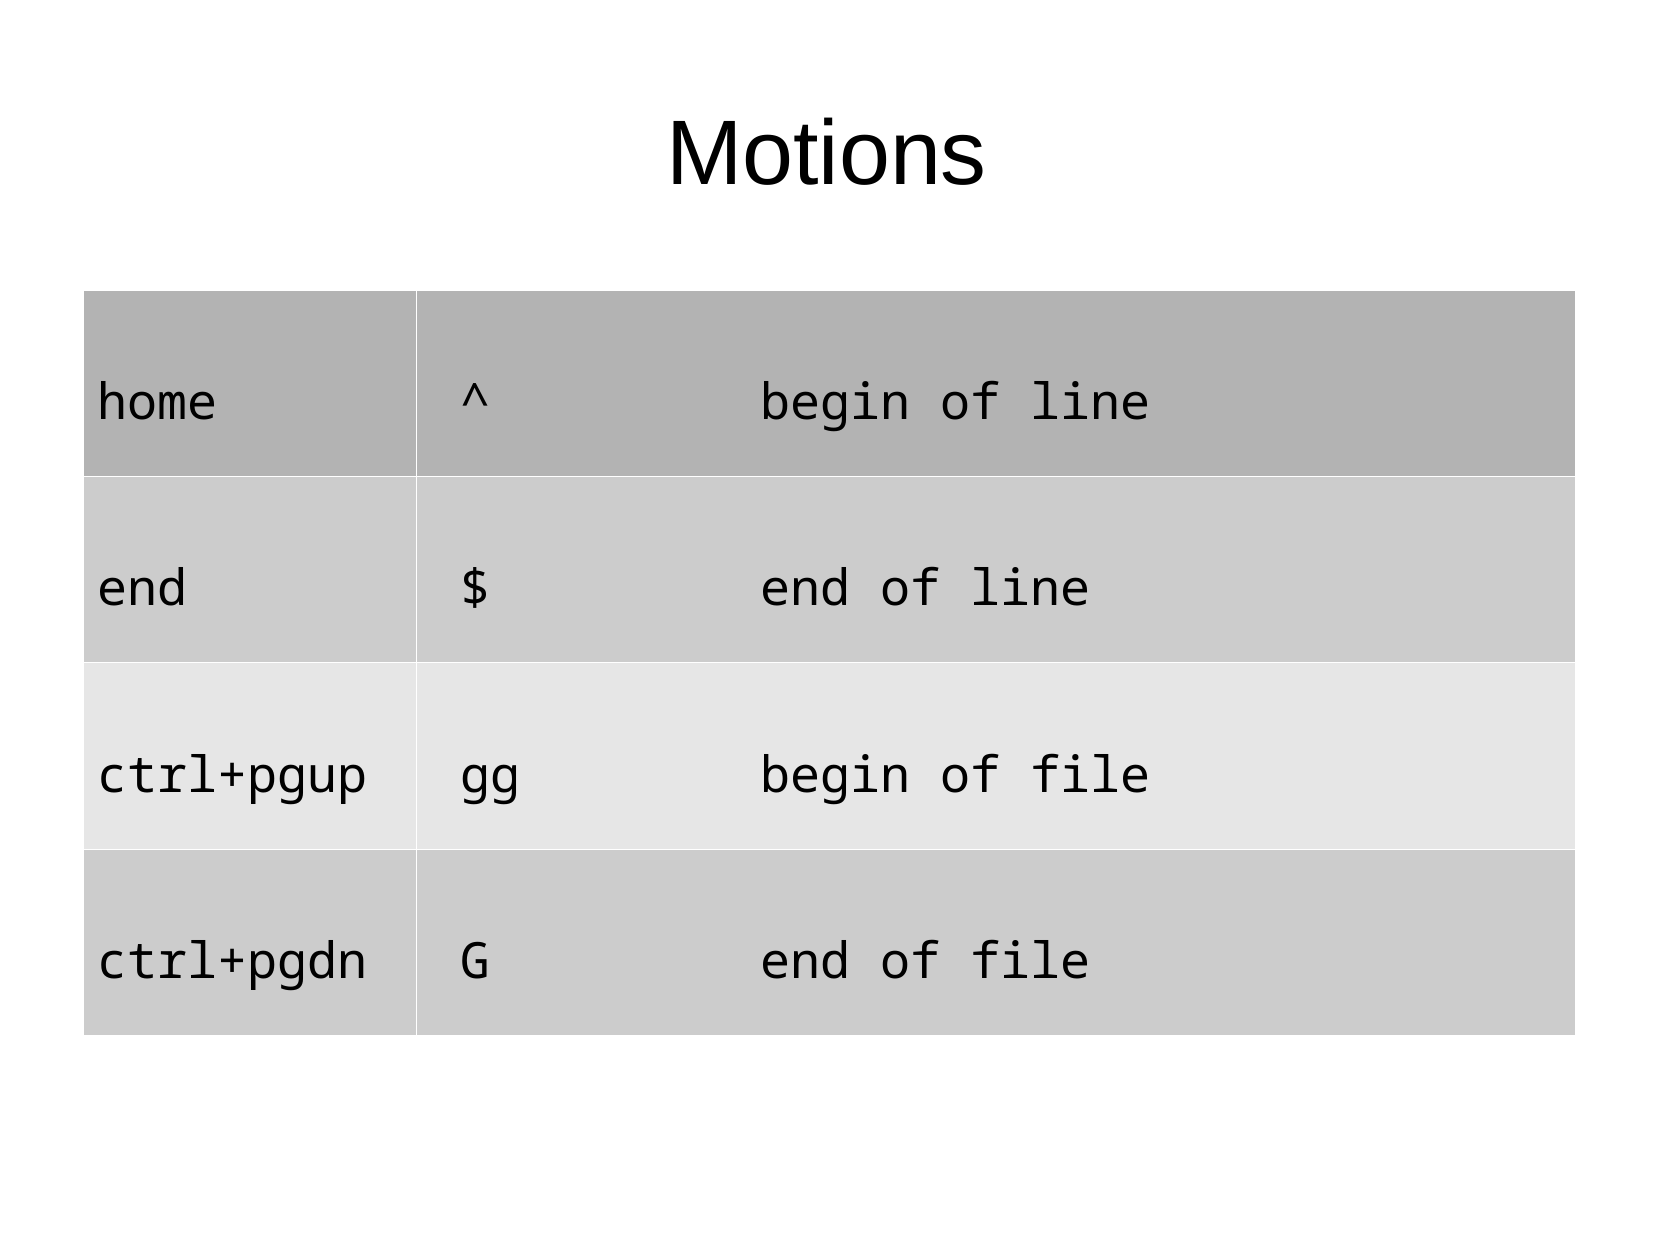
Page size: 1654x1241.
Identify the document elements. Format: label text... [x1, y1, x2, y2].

table_cell $ end of line [417, 477, 1575, 662]
table_header ^ begin of line [417, 291, 1575, 476]
table_cell G end of file [417, 850, 1575, 1035]
table_cell end [84, 477, 416, 662]
table_cell ctrl+pgup [84, 663, 416, 849]
table_cell ctrl+pgdn [84, 850, 416, 1035]
title Motions [82, 49, 1571, 257]
table_header home [84, 291, 416, 476]
table_cell gg begin of file [417, 663, 1575, 849]
